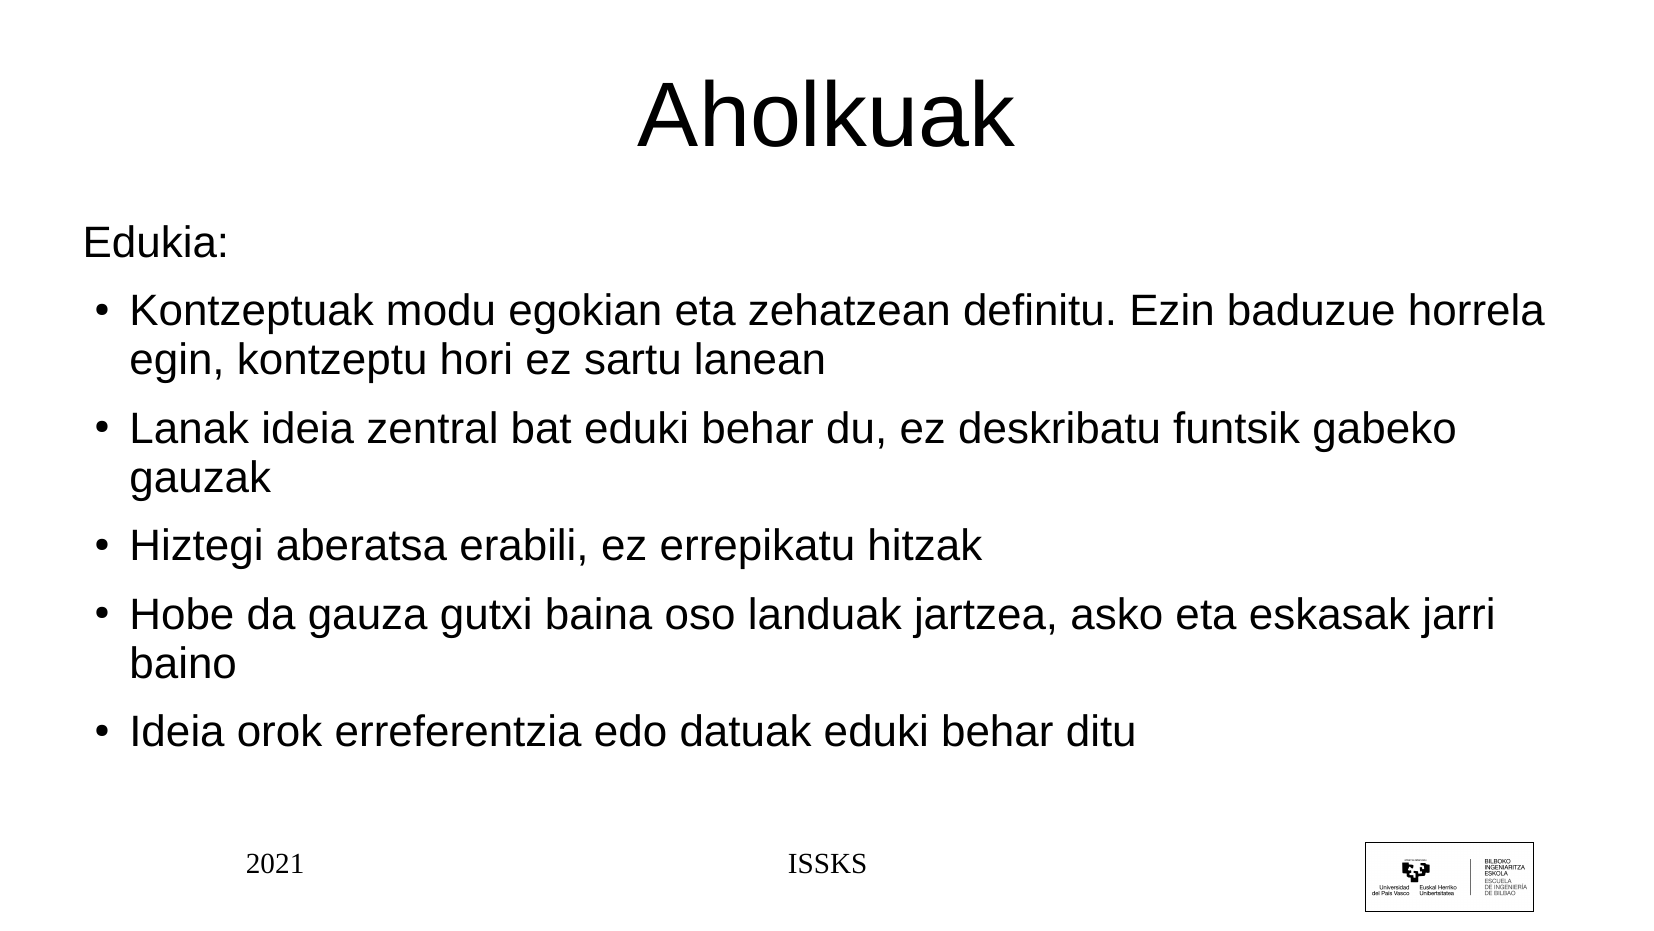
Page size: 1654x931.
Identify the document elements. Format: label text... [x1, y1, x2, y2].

title Aholkuak [82, 37, 1571, 193]
picture [1366, 843, 1533, 911]
list Edukia: Kontzeptuak modu egokian eta zehatzean definitu. Ezin baduzue horrela egin, kontzeptu hori ez sartu lanean Lanak ideia zentral bat eduki behar du, ez deskribatu funtsik gabeko gauzak Hiztegi aberatsa erabili, ez errepikatu hitzak Hobe da gauza gutxi baina oso landuak jartzea, asko eta eskasak jarri baino Ideia orok erreferentzia edo datuak eduki behar ditu [82, 217, 1571, 758]
